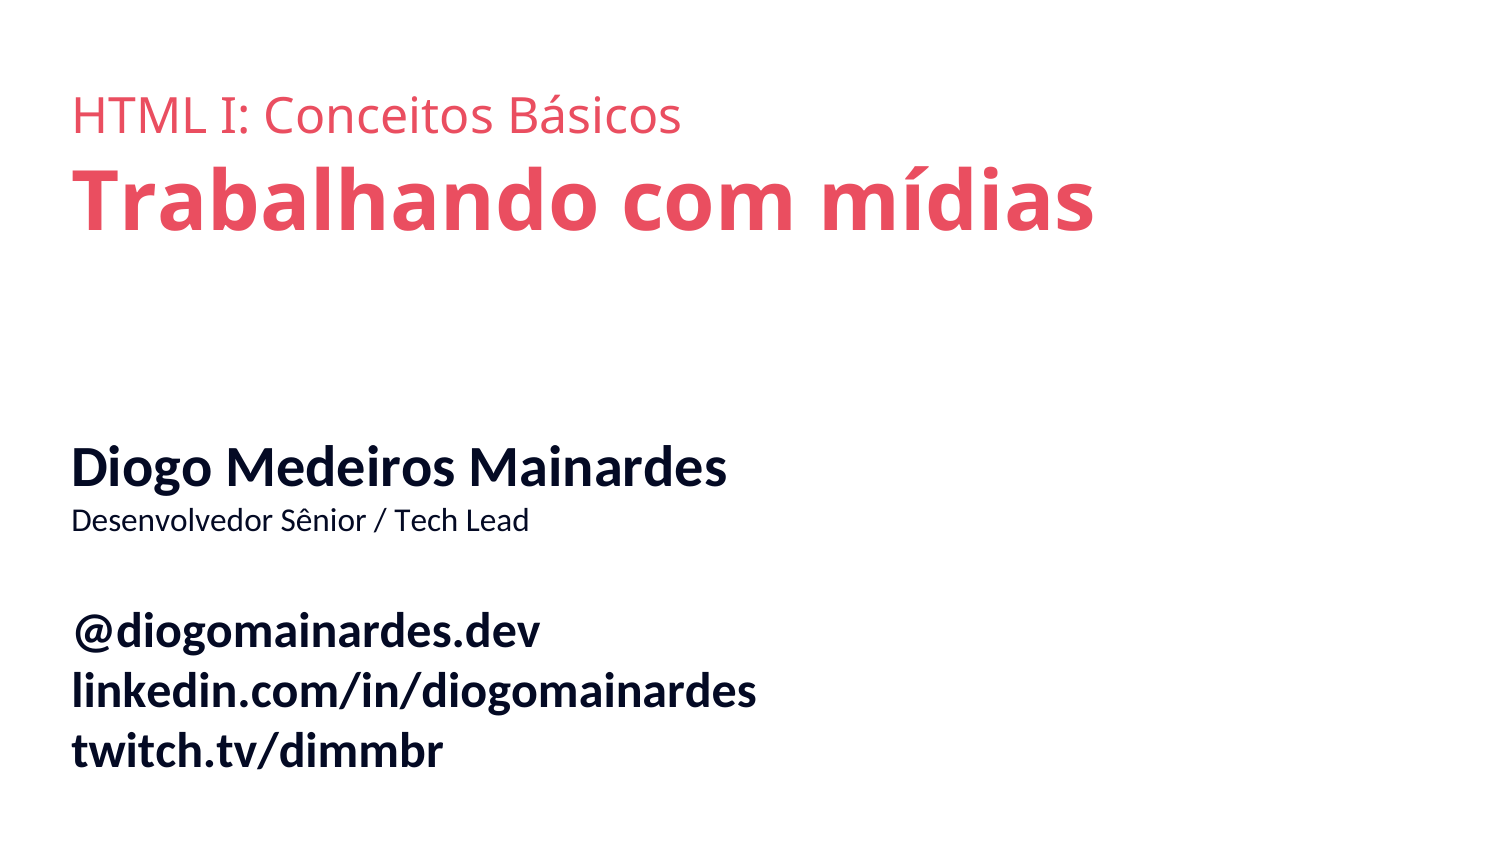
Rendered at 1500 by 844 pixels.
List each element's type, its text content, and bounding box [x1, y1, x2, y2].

text_box Diogo Medeiros Mainardes Desenvolvedor Sênior / Tech Lead @diogomainardes.dev linkedin.com/in/diogomainardes twitch.tv/dimmbr [56, 435, 1166, 791]
text_box Trabalhando com mídias [56, 117, 1404, 435]
text_box HTML I: Conceitos Básicos [56, 59, 1368, 139]
